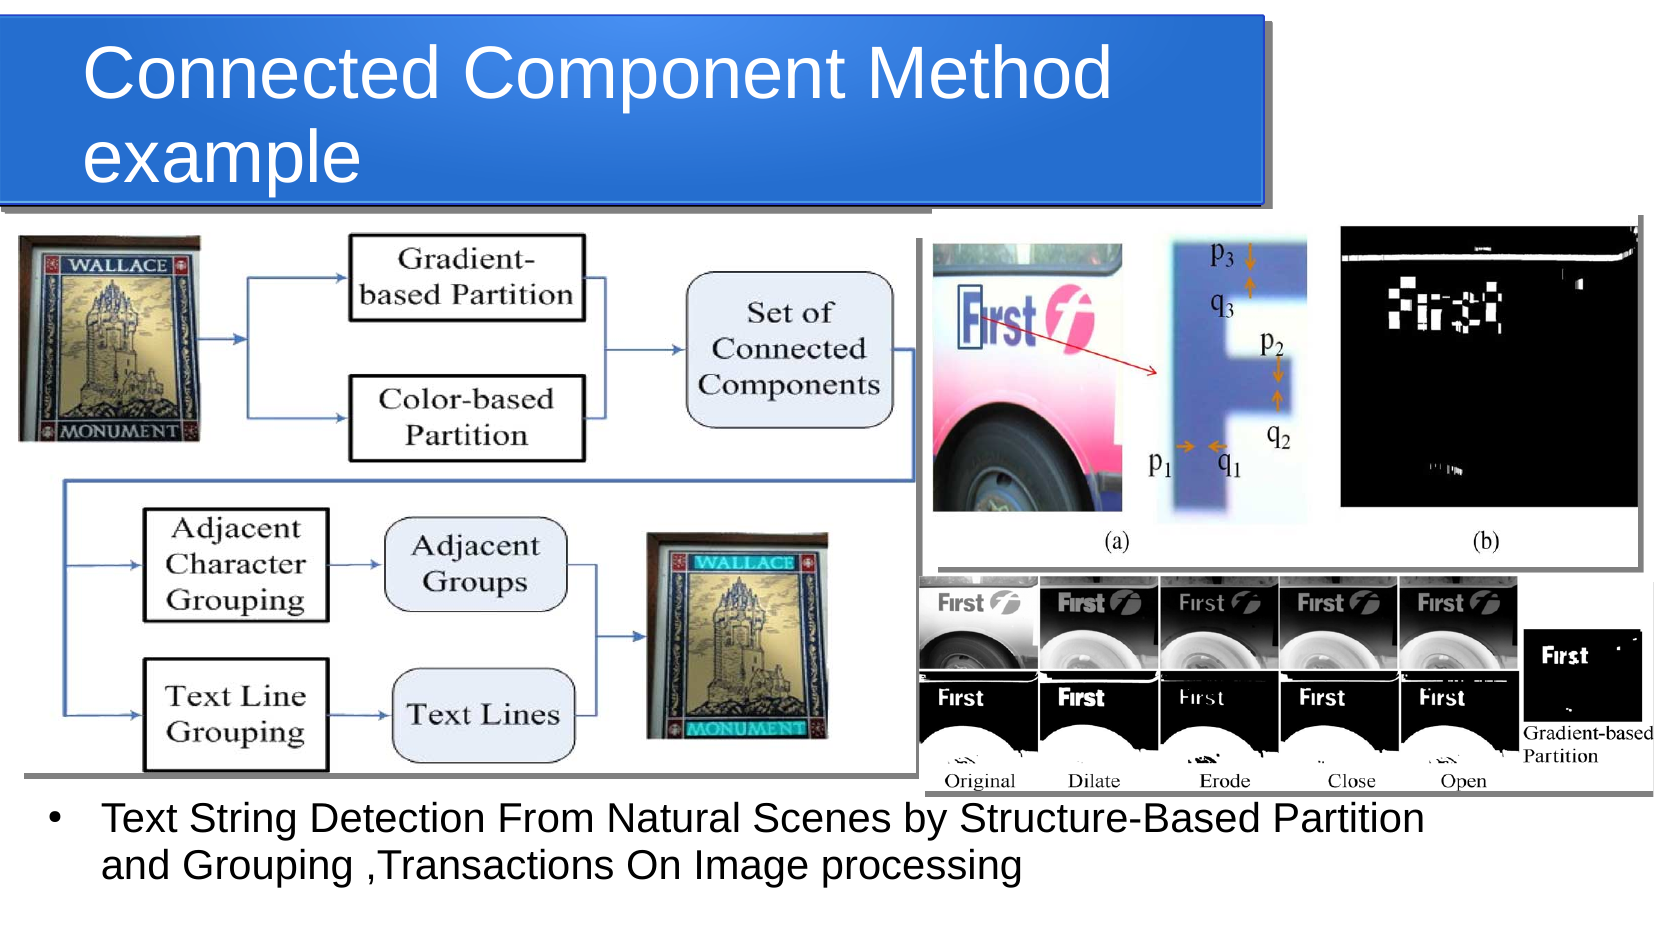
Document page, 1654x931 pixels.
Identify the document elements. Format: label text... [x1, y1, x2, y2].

picture [932, 209, 1638, 567]
list Text String Detection From Natural Scenes by Structure-Based Partition and Grouping ,Transactions On Image processing [29, 795, 1441, 931]
title Connected Component Method example [82, 31, 1250, 198]
picture [18, 232, 916, 773]
picture [919, 576, 1654, 791]
